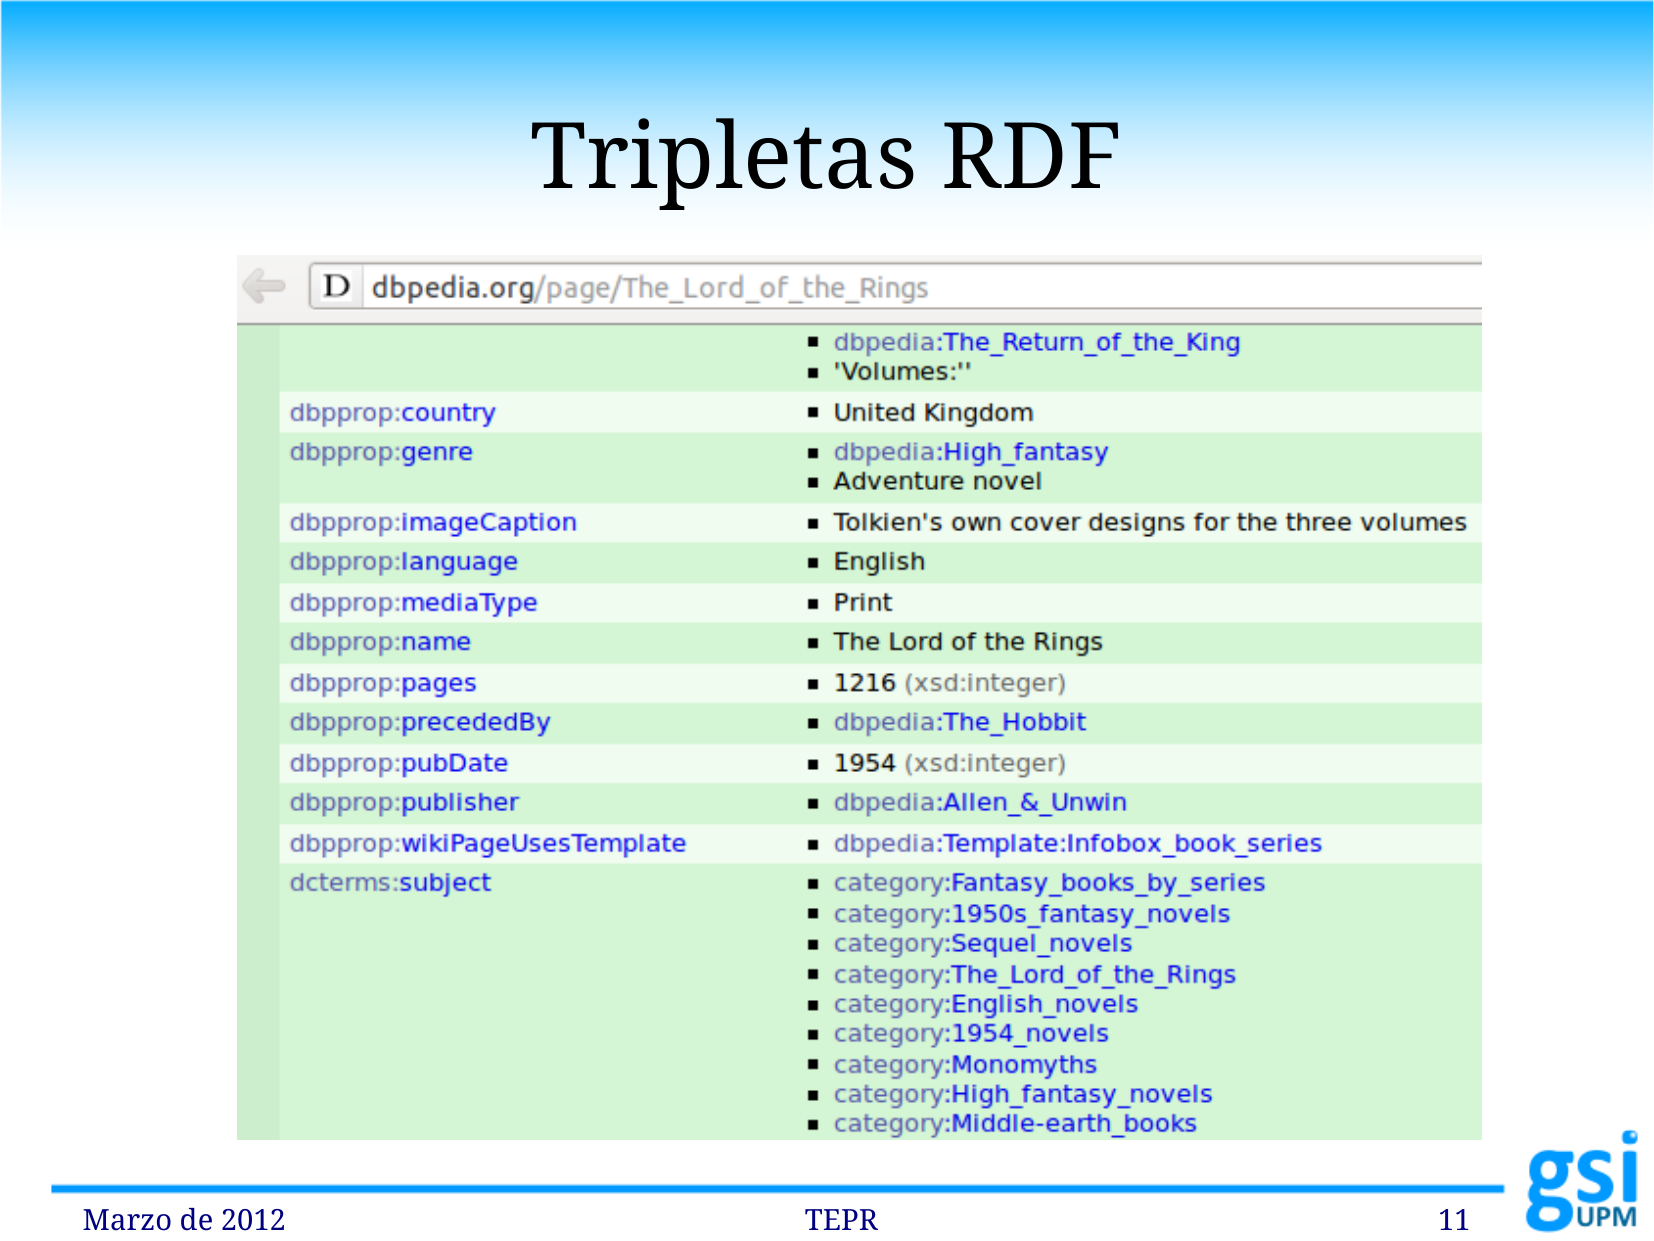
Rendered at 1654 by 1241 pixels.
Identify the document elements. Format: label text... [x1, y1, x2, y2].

title Tripletas RDF [82, 49, 1571, 257]
picture [0, 0, 1654, 1241]
